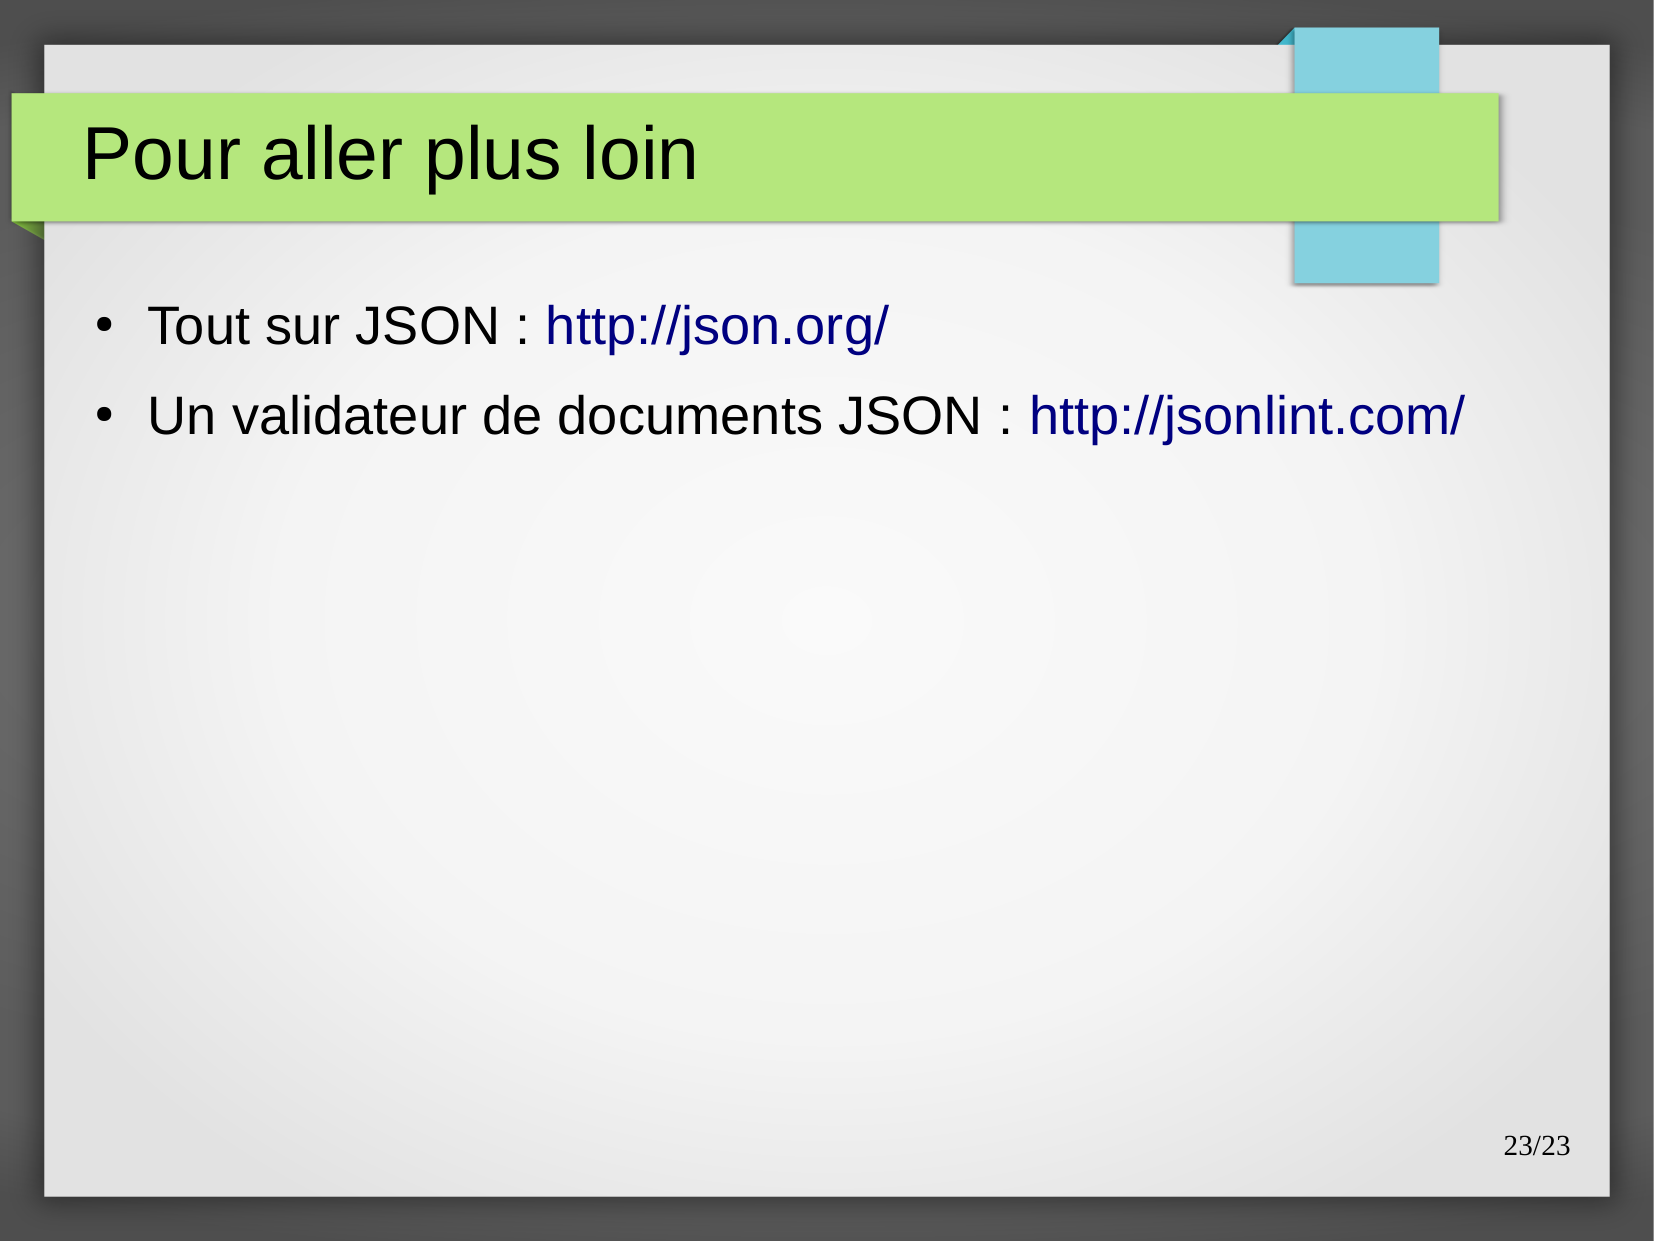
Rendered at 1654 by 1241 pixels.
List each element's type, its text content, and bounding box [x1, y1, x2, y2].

picture [0, 0, 1654, 1241]
list Tout sur JSON : http://json.org/ Un validateur de documents JSON : http://jsonlint.com/ [76, 295, 1565, 1015]
title Pour aller plus loin [82, 94, 1264, 213]
